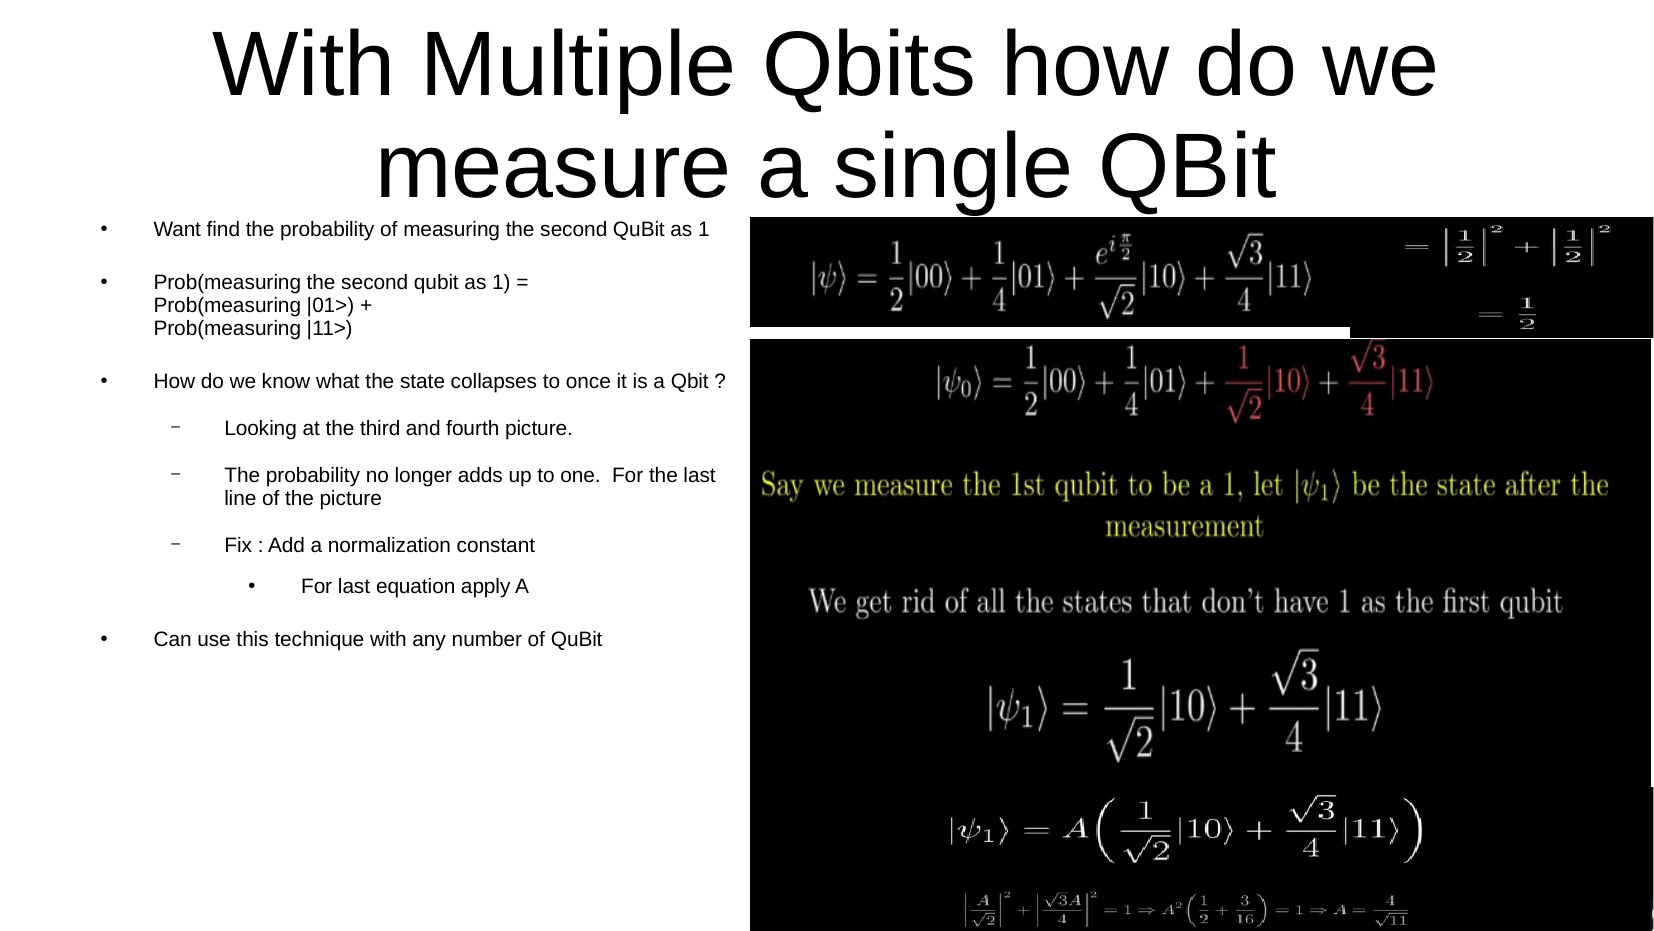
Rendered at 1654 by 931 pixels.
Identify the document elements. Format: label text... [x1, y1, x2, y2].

title With Multiple Qbits how do we measure a single QBit [82, 12, 1571, 217]
picture [750, 217, 1654, 338]
list Want find the probability of measuring the second QuBit as 1 Prob(measuring the second qubit as 1) = Prob(measuring |01>) + Prob(measuring |11>) How do we know what the state collapses to once it is a Qbit ? Looking at the third and fourth picture. The probability no longer adds up to one. For the last line of the picture Fix : Add a normalization constant For last equation apply A Can use this technique with any number of QuBit [82, 217, 1613, 901]
picture [750, 339, 1654, 931]
